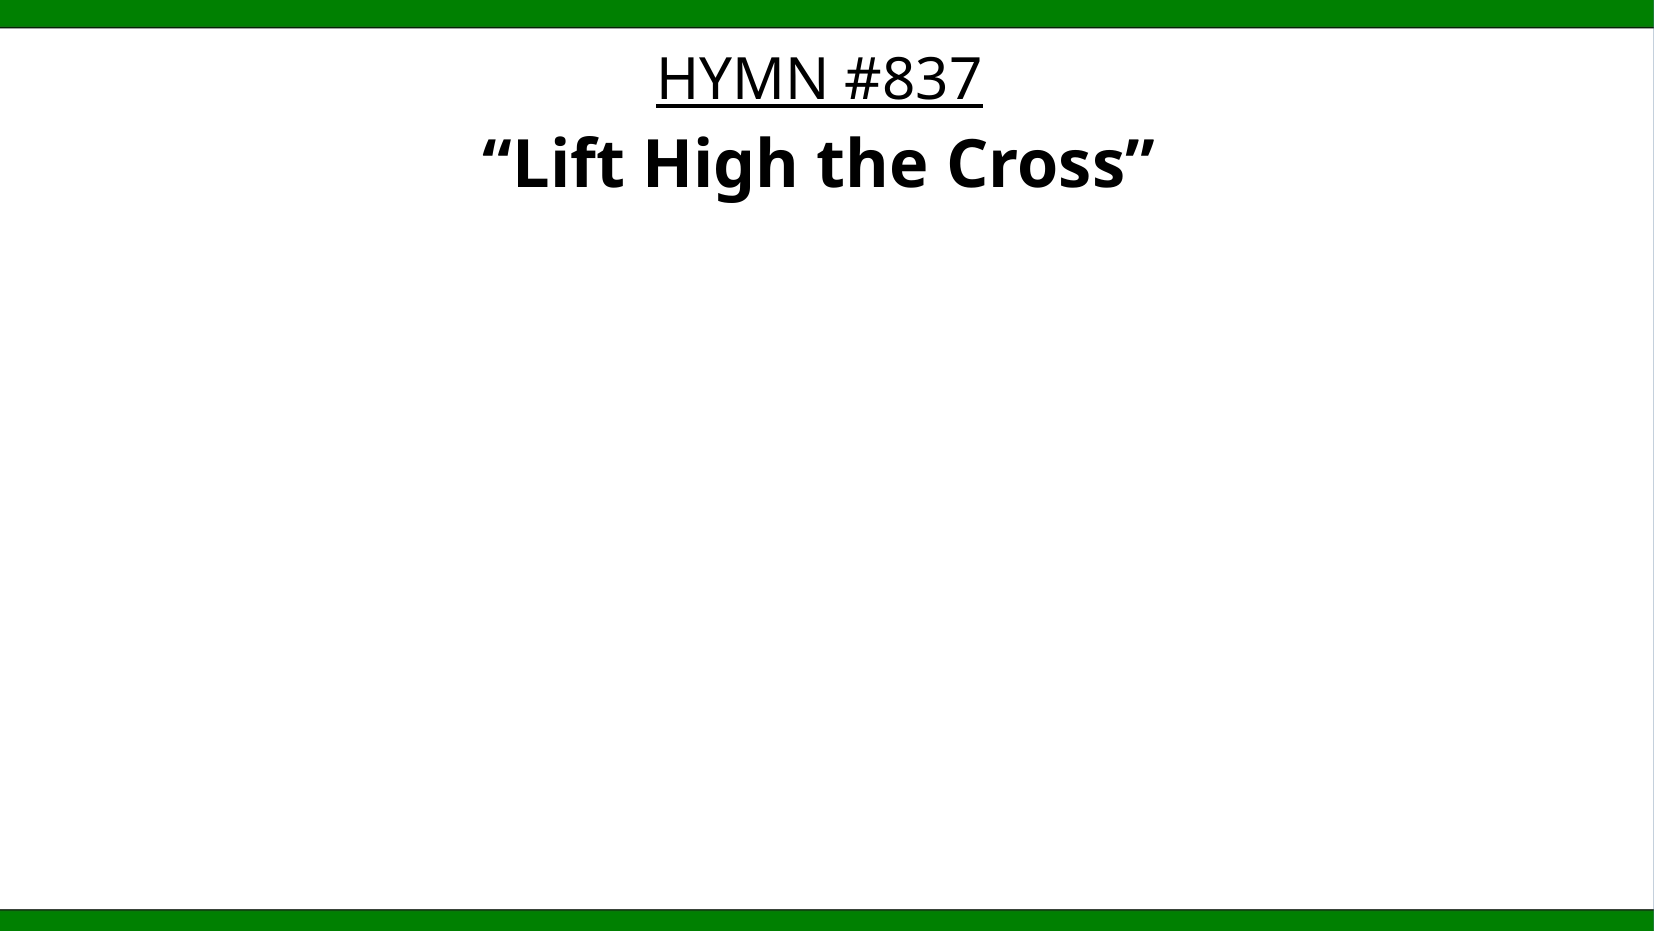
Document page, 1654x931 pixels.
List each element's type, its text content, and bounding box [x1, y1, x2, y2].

picture [0, 0, 1654, 931]
text_box HYMN #837 “Lift High the Cross” [75, 30, 1546, 218]
